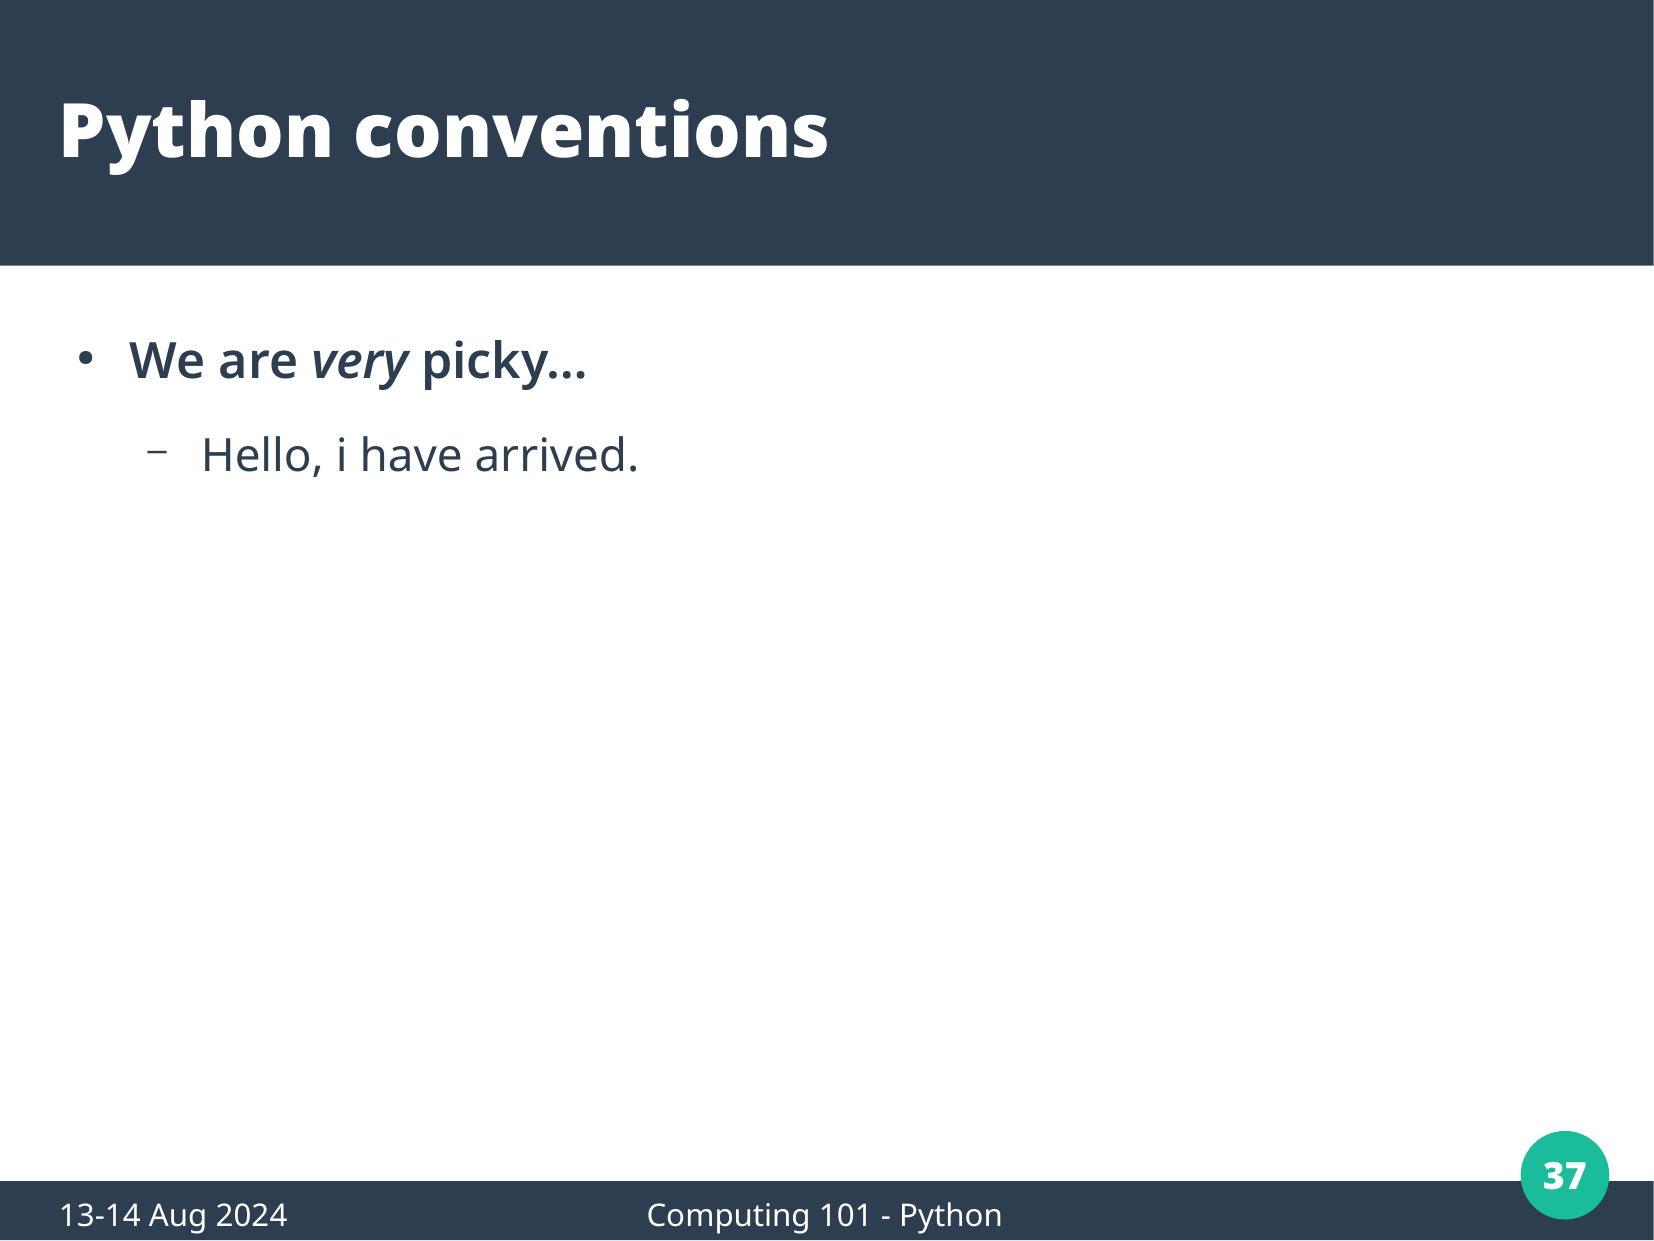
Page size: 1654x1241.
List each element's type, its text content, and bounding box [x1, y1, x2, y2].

list We are very picky… Hello, i have arrived. [59, 324, 1595, 1152]
title Python conventions [59, 49, 1595, 207]
